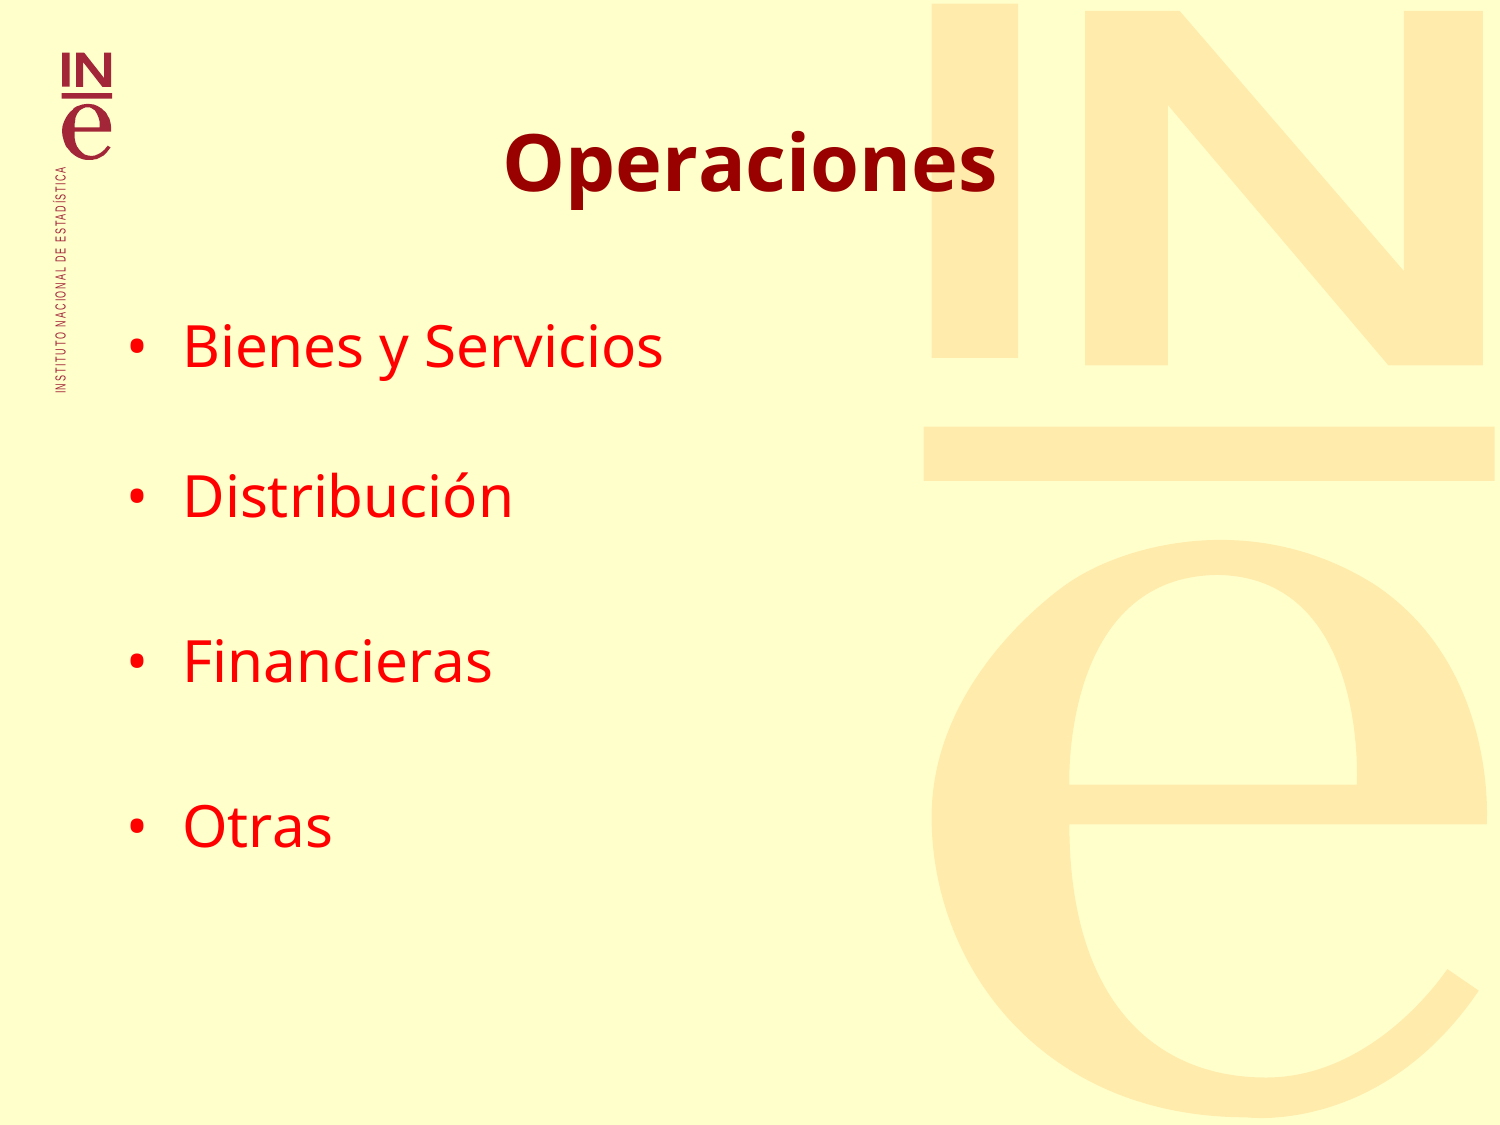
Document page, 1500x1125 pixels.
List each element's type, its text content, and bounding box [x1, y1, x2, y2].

list Bienes y Servicios Distribución Financieras Otras [112, 249, 1388, 926]
title Operaciones [112, 99, 1388, 249]
